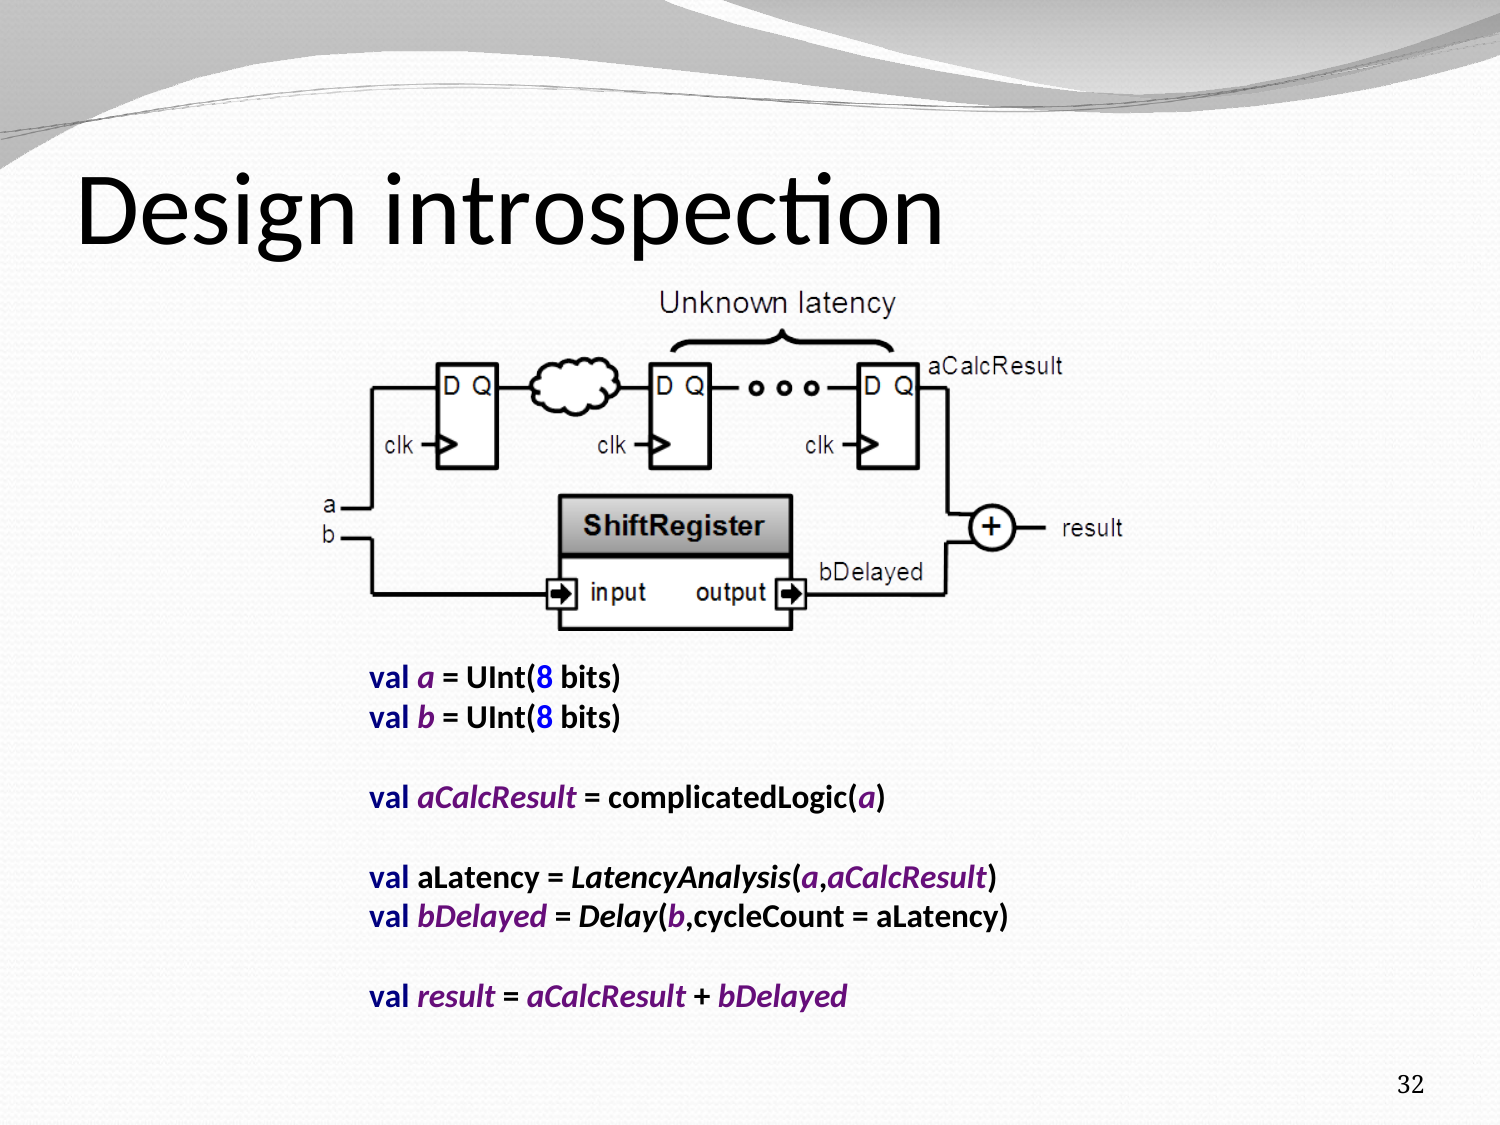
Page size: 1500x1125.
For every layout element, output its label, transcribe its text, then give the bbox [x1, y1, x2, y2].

picture [0, 0, 1500, 1125]
text_box <numéro> [1299, 1042, 1426, 1103]
text_box val a = UInt(8 bits) val b = UInt(8 bits) val aCalcResult = complicatedLogic(a) val aLatency = LatencyAnalysis(a,aCalcResult) val bDelayed = Delay(b,cycleCount = aLatency) val result = aCalcResult + bDelayed [354, 647, 1025, 1063]
title Design introspection [75, 78, 1471, 266]
